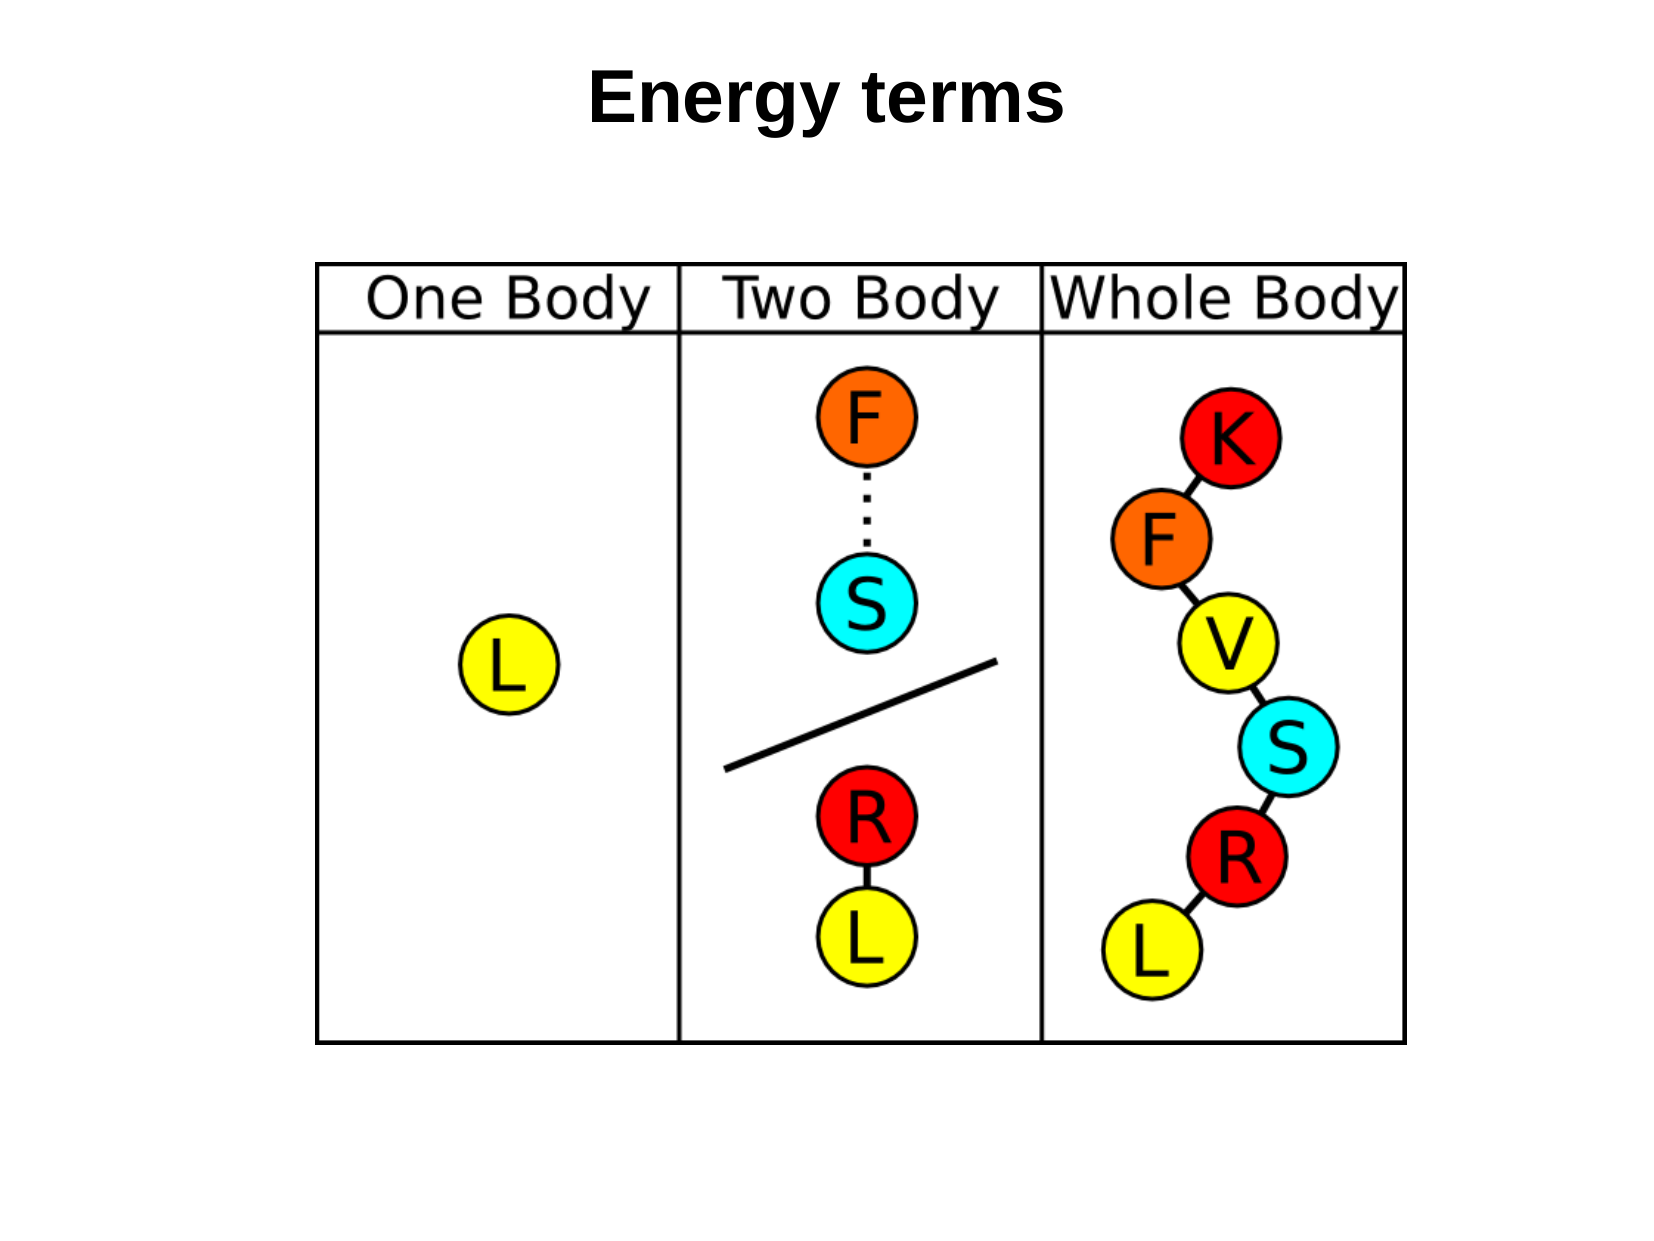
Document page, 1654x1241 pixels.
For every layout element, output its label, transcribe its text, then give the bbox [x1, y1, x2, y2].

text_box Energy terms [0, 47, 1654, 146]
picture [315, 262, 1407, 1045]
